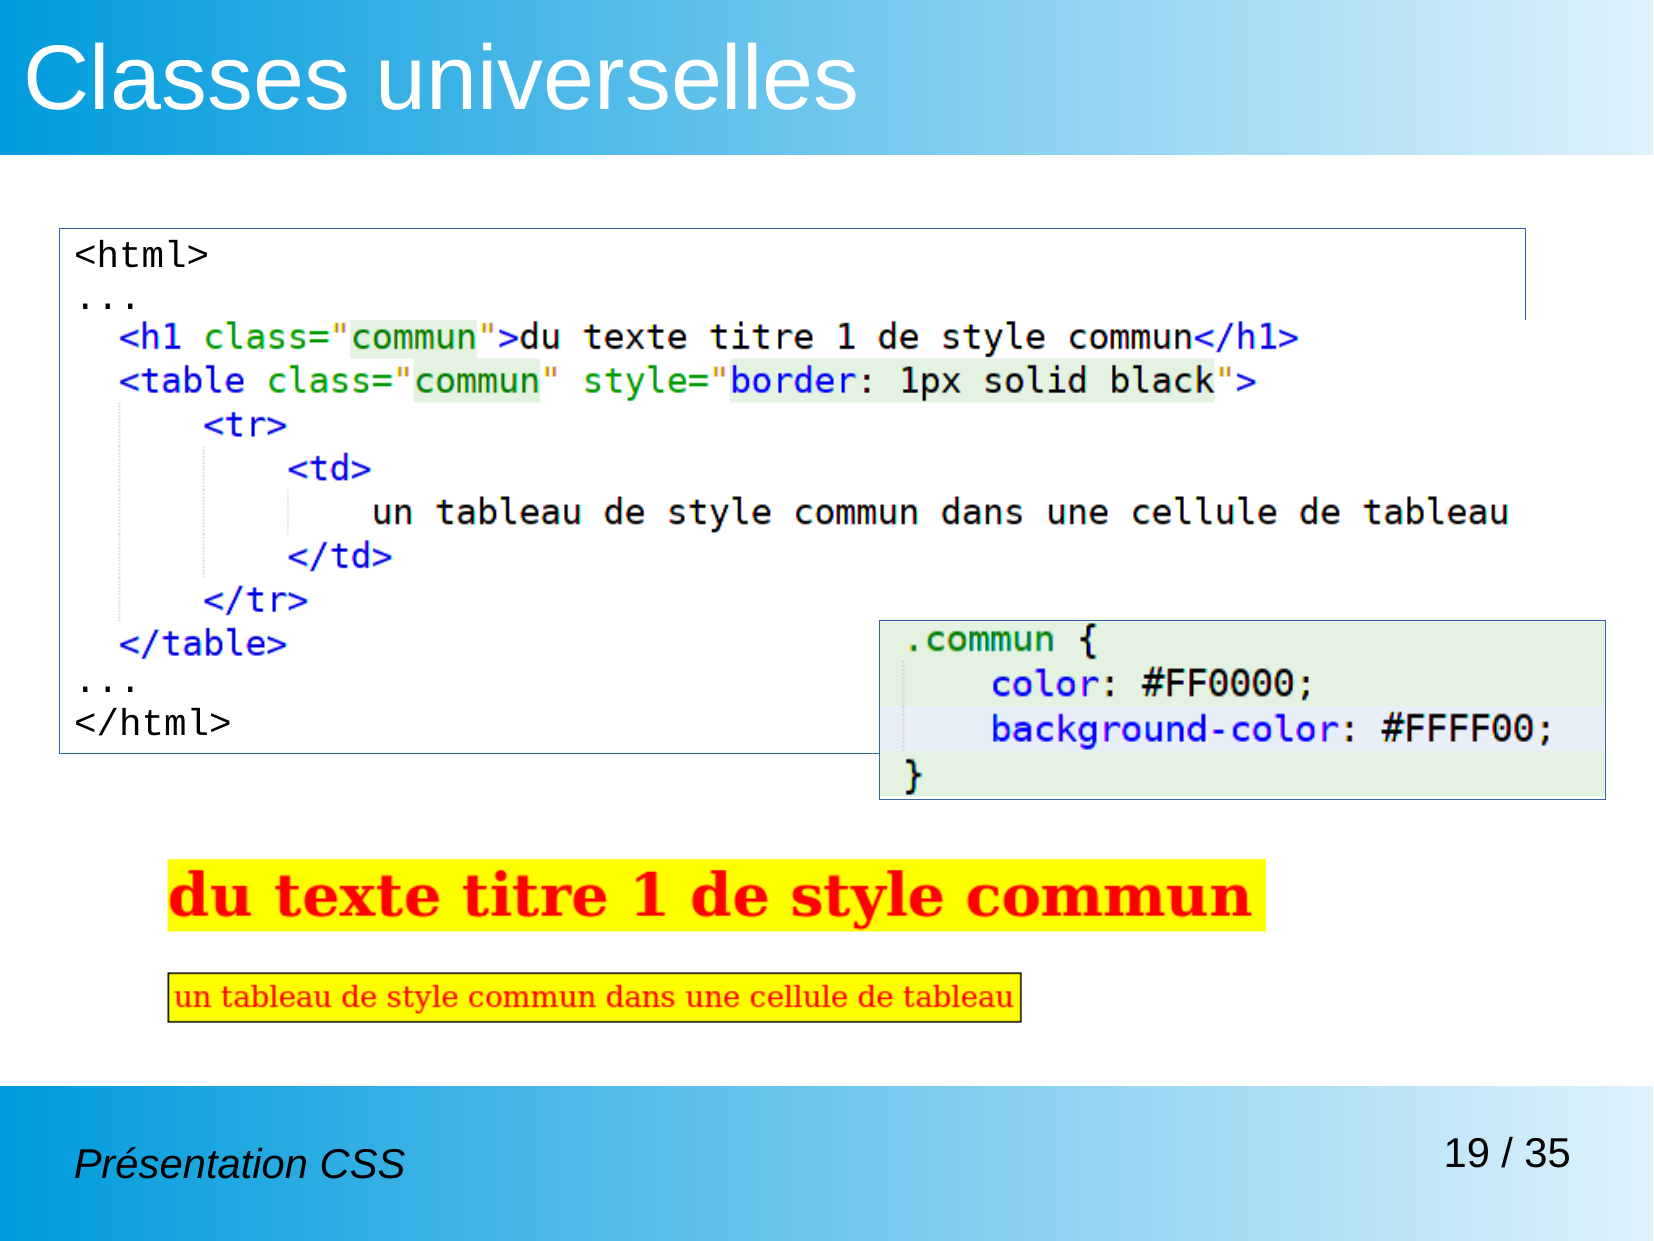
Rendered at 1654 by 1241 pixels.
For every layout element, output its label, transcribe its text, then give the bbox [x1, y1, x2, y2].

title Classes universelles [23, 25, 1512, 130]
picture [160, 839, 1266, 1045]
picture [114, 320, 1606, 800]
text_box <html> ... ... </html> [59, 228, 1526, 754]
